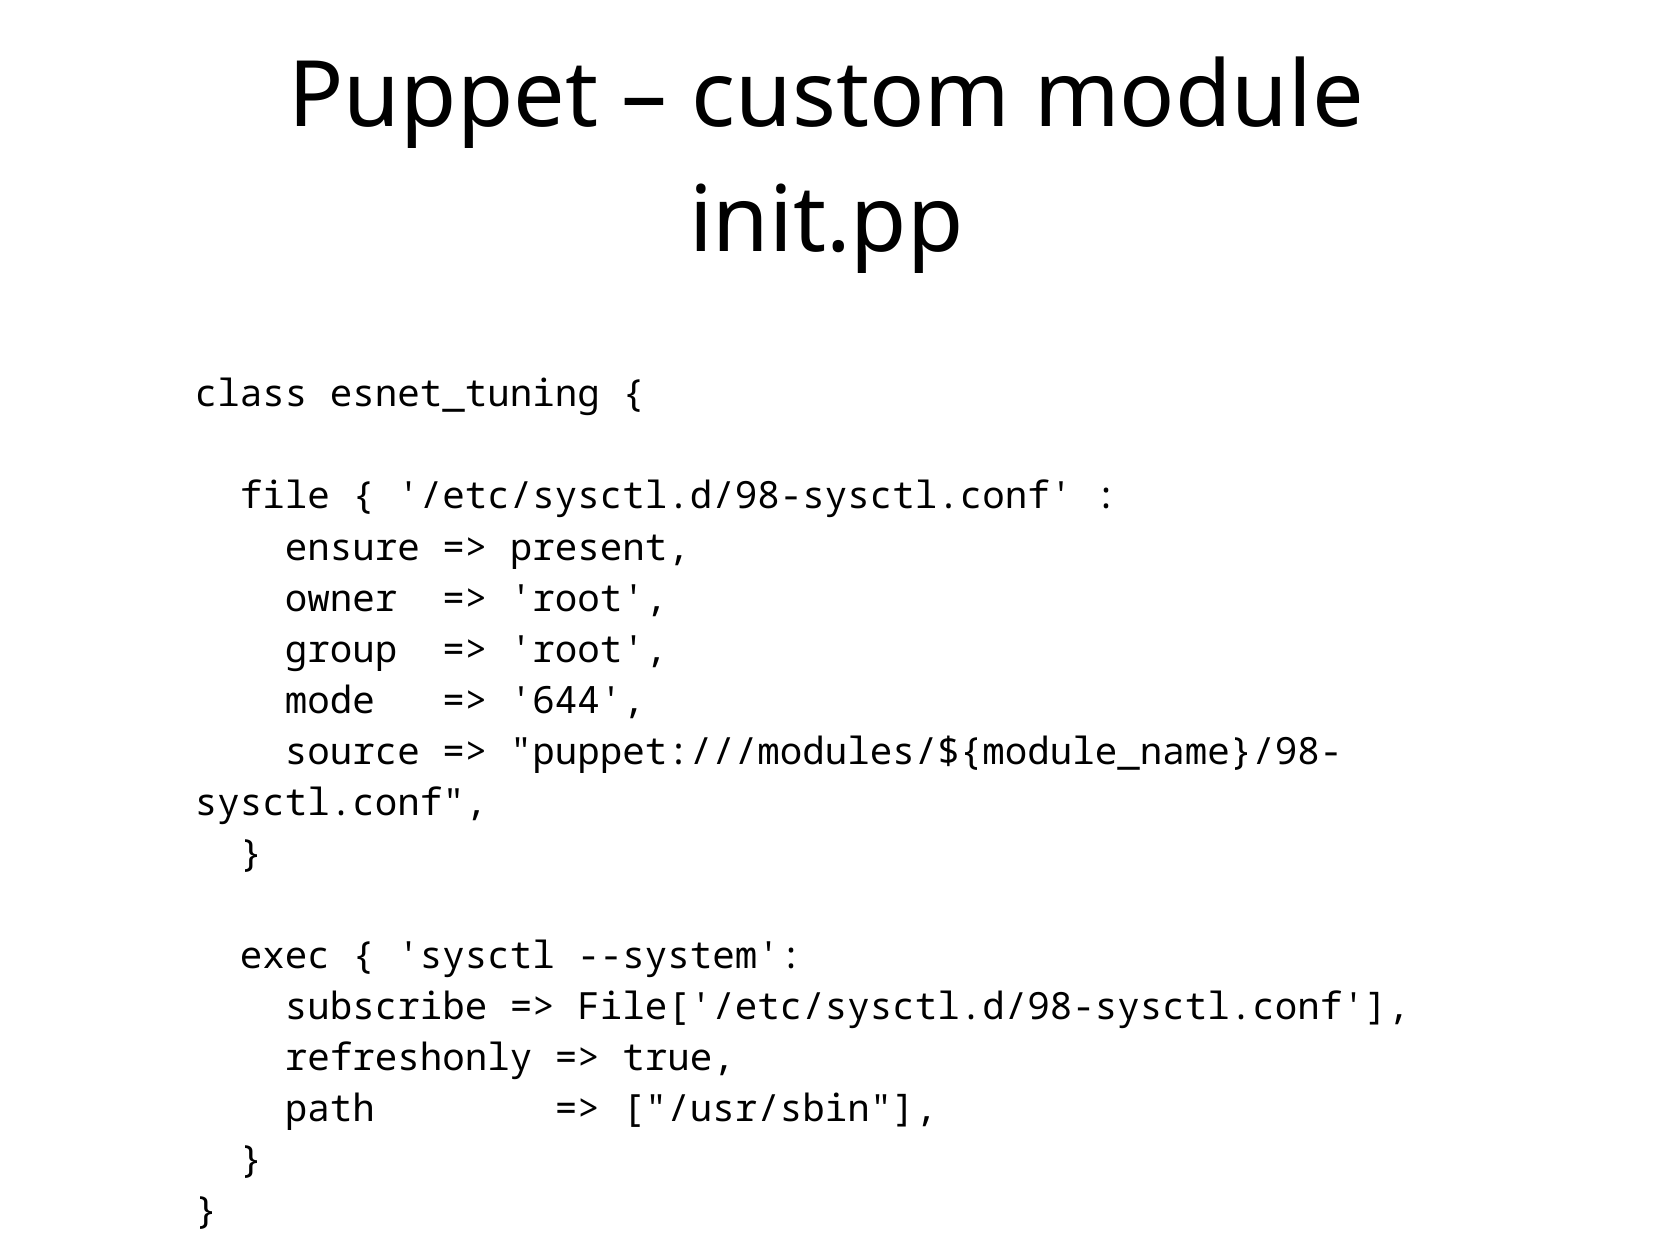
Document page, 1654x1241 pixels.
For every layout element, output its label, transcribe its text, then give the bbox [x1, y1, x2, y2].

title Puppet – custom module init.pp [82, 42, 1571, 264]
text_box class esnet_tuning { file { '/etc/sysctl.d/98-sysctl.conf' : ensure => present, owner => 'root', group => 'root', mode => '644', source => "puppet:///modules/${module_name}/98-sysctl.conf", } exec { 'sysctl --system': subscribe => File['/etc/sysctl.d/98-sysctl.conf'], refreshonly => true, path => ["/usr/sbin"], } } [180, 359, 1446, 1096]
